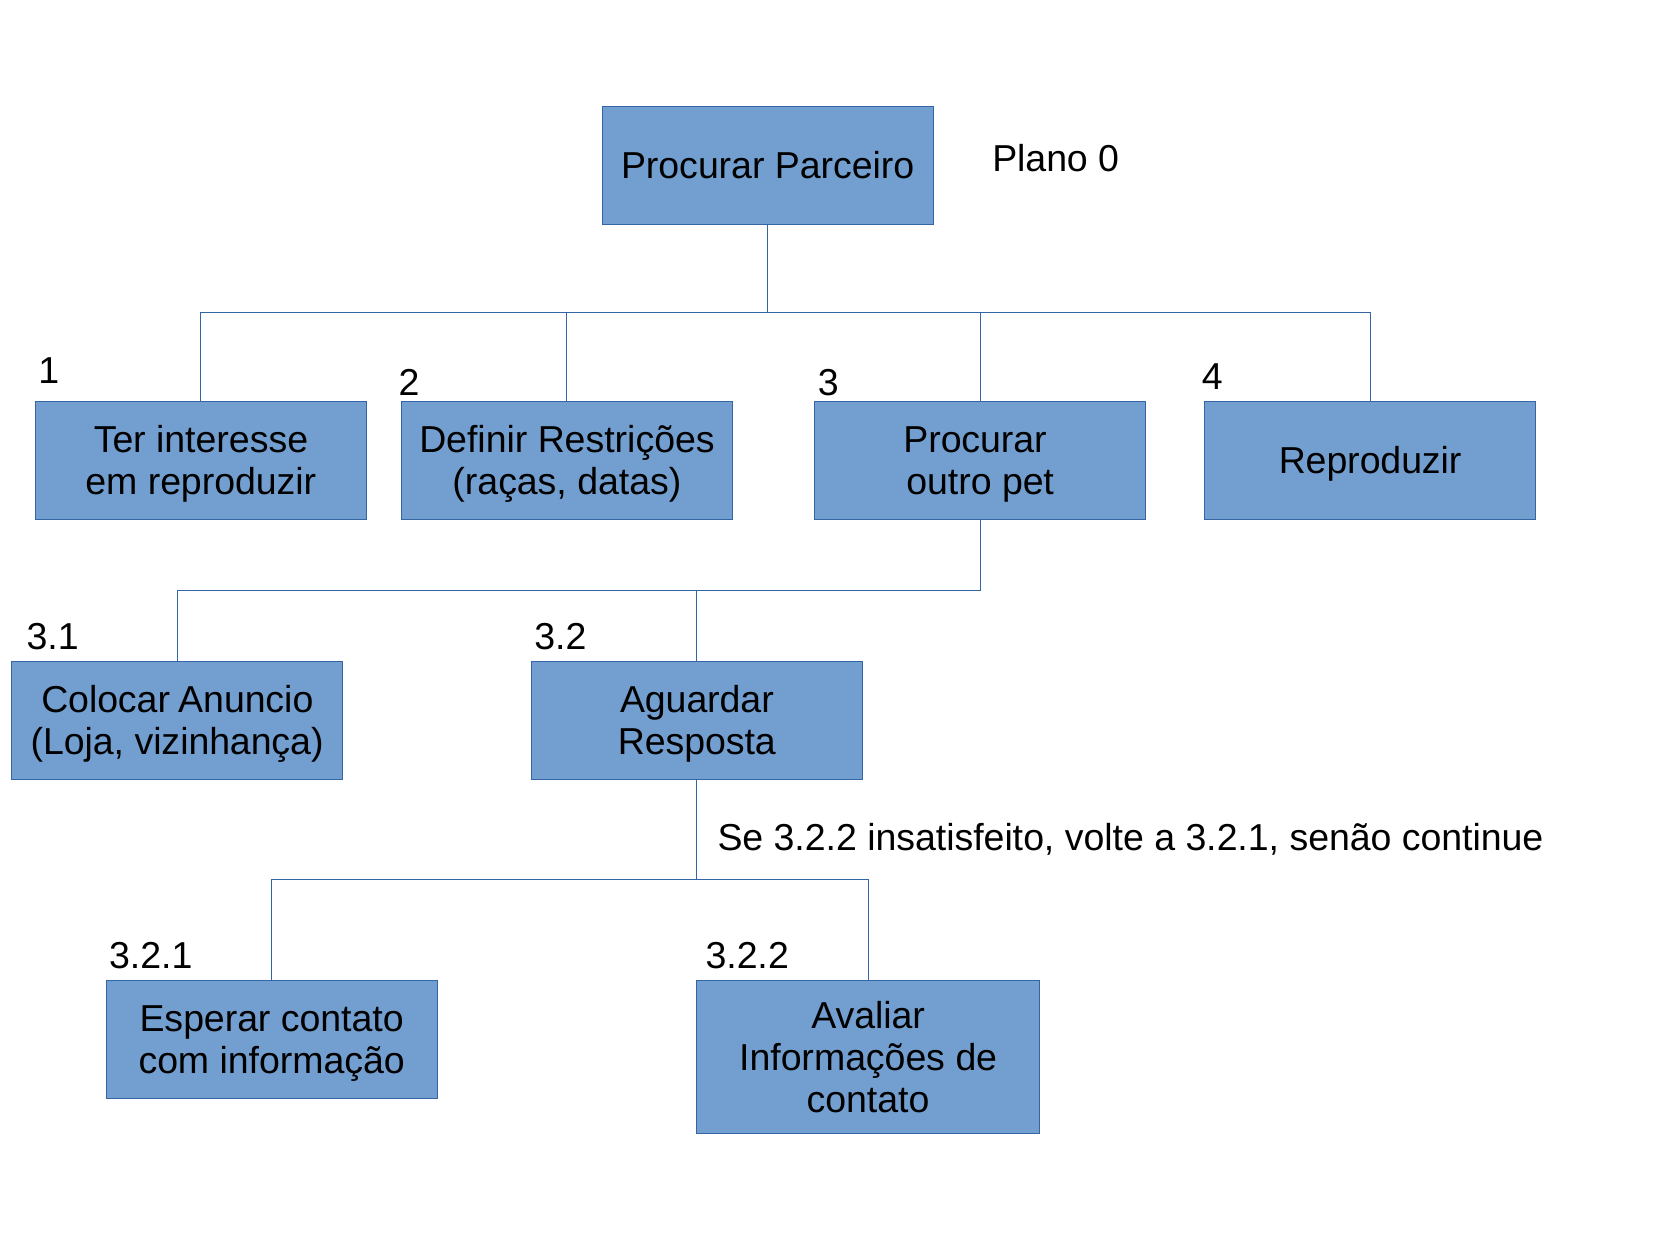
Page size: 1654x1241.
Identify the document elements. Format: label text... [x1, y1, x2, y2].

text_box 3 [803, 354, 854, 412]
text_box Esperar contato com informação [106, 980, 438, 1099]
text_box 3.1 [11, 608, 94, 666]
text_box 3.2 [519, 608, 602, 666]
text_box 2 [383, 354, 435, 412]
text_box 1 [23, 342, 74, 400]
text_box 3.2.2 [690, 927, 810, 987]
text_box Se 3.2.2 insatisfeito, volte a 3.2.1, senão continue [702, 809, 1559, 866]
text_box Aguardar Resposta [531, 661, 863, 780]
text_box Plano 0 [977, 129, 1134, 187]
text_box Ter interesse em reproduzir [35, 401, 367, 520]
text_box Procurar outro pet [814, 401, 1146, 520]
text_box Avaliar Informações de contato [696, 980, 1040, 1134]
text_box Reproduzir [1204, 401, 1536, 520]
text_box Colocar Anuncio (Loja, vizinhança) [11, 661, 343, 780]
text_box Definir Restrições (raças, datas) [401, 401, 733, 520]
text_box Procurar Parceiro [602, 106, 934, 225]
text_box 3.2.1 [94, 927, 249, 987]
text_box 4 [1187, 348, 1238, 406]
